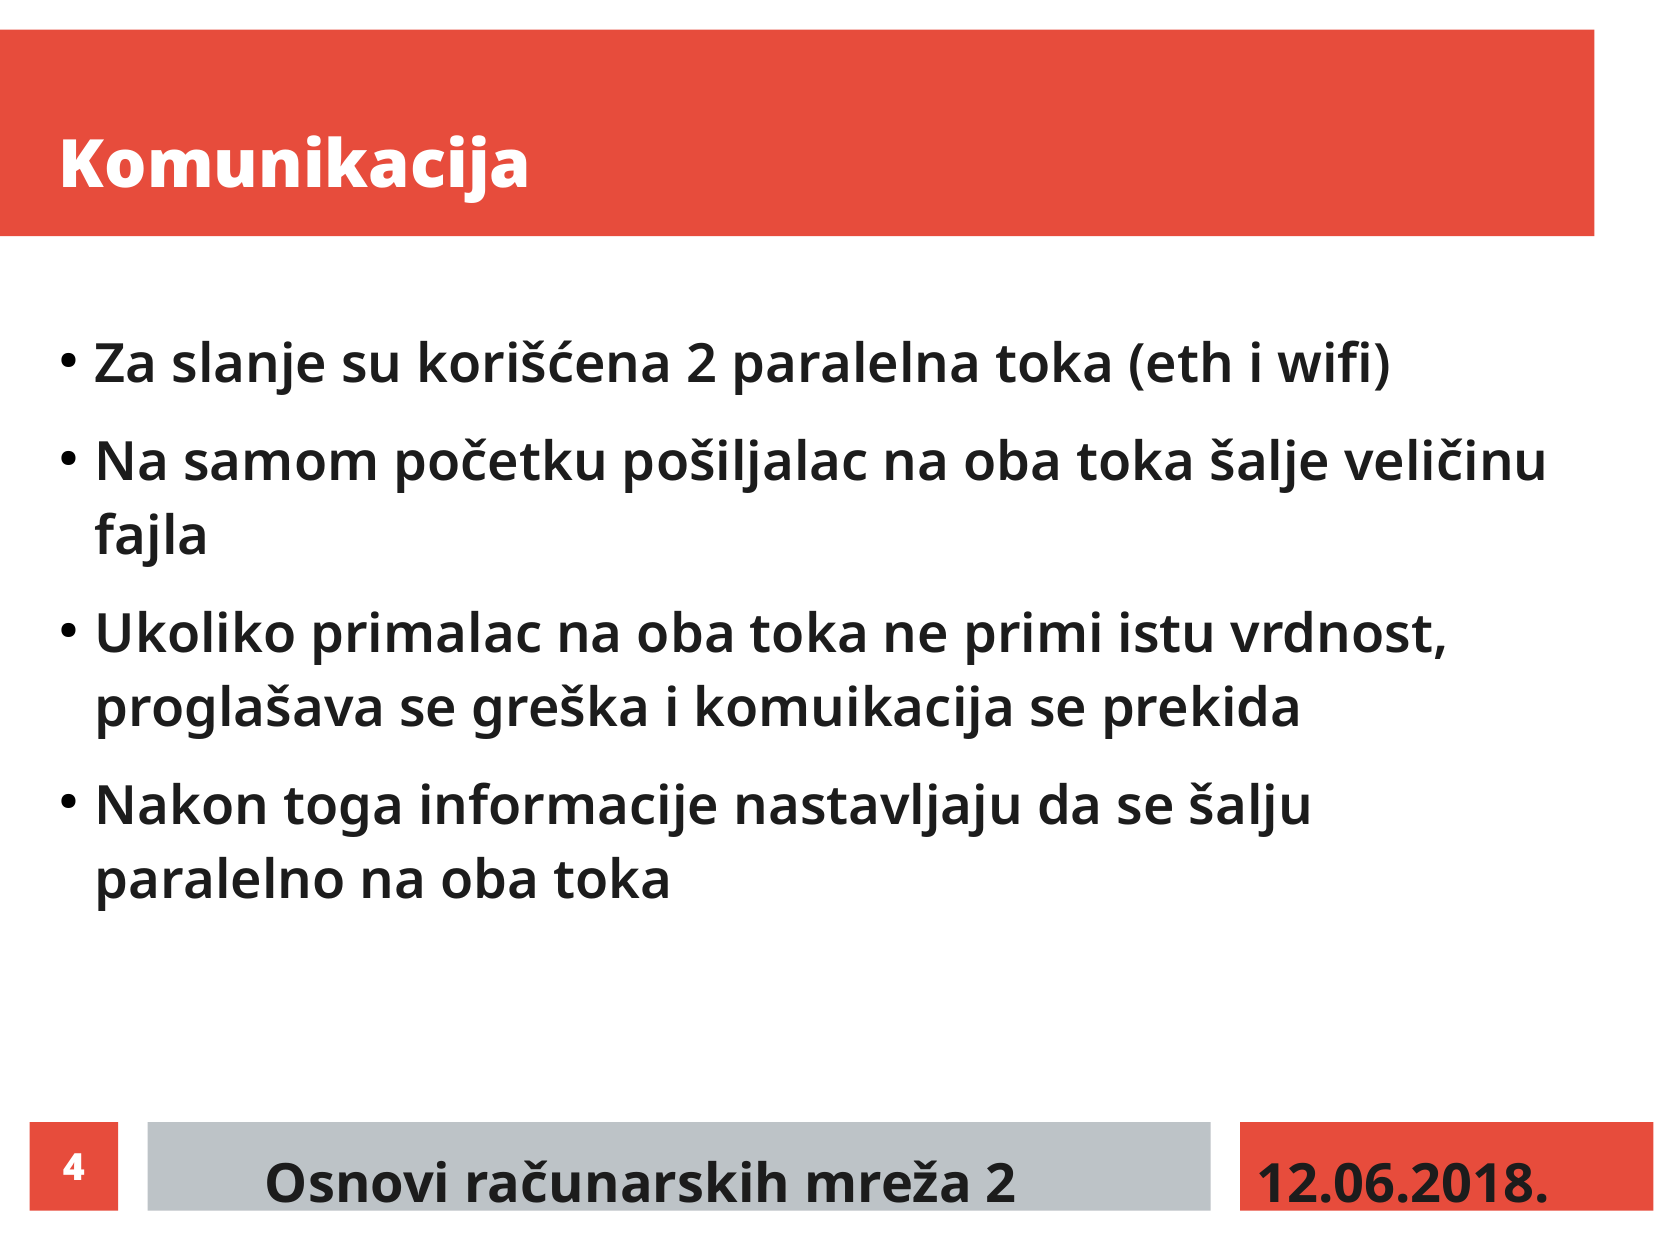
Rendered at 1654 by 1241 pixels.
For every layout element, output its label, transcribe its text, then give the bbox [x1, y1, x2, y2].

text_box Osnovi računarskih mreža 2 [265, 1144, 1132, 1205]
title Komunikacija [59, 59, 1595, 207]
text_box 12.06.2018. [1256, 1144, 1634, 1220]
list Za slanje su korišćena 2 paralelna toka (eth i wifi) Na samom početku pošiljalac na oba toka šalje veličinu fajla Ukoliko primalac na oba toka ne primi istu vrdnost, proglašava se greška i komuikacija se prekida Nakon toga informacije nastavljaju da se šalju paralelno na oba toka [59, 324, 1565, 1093]
